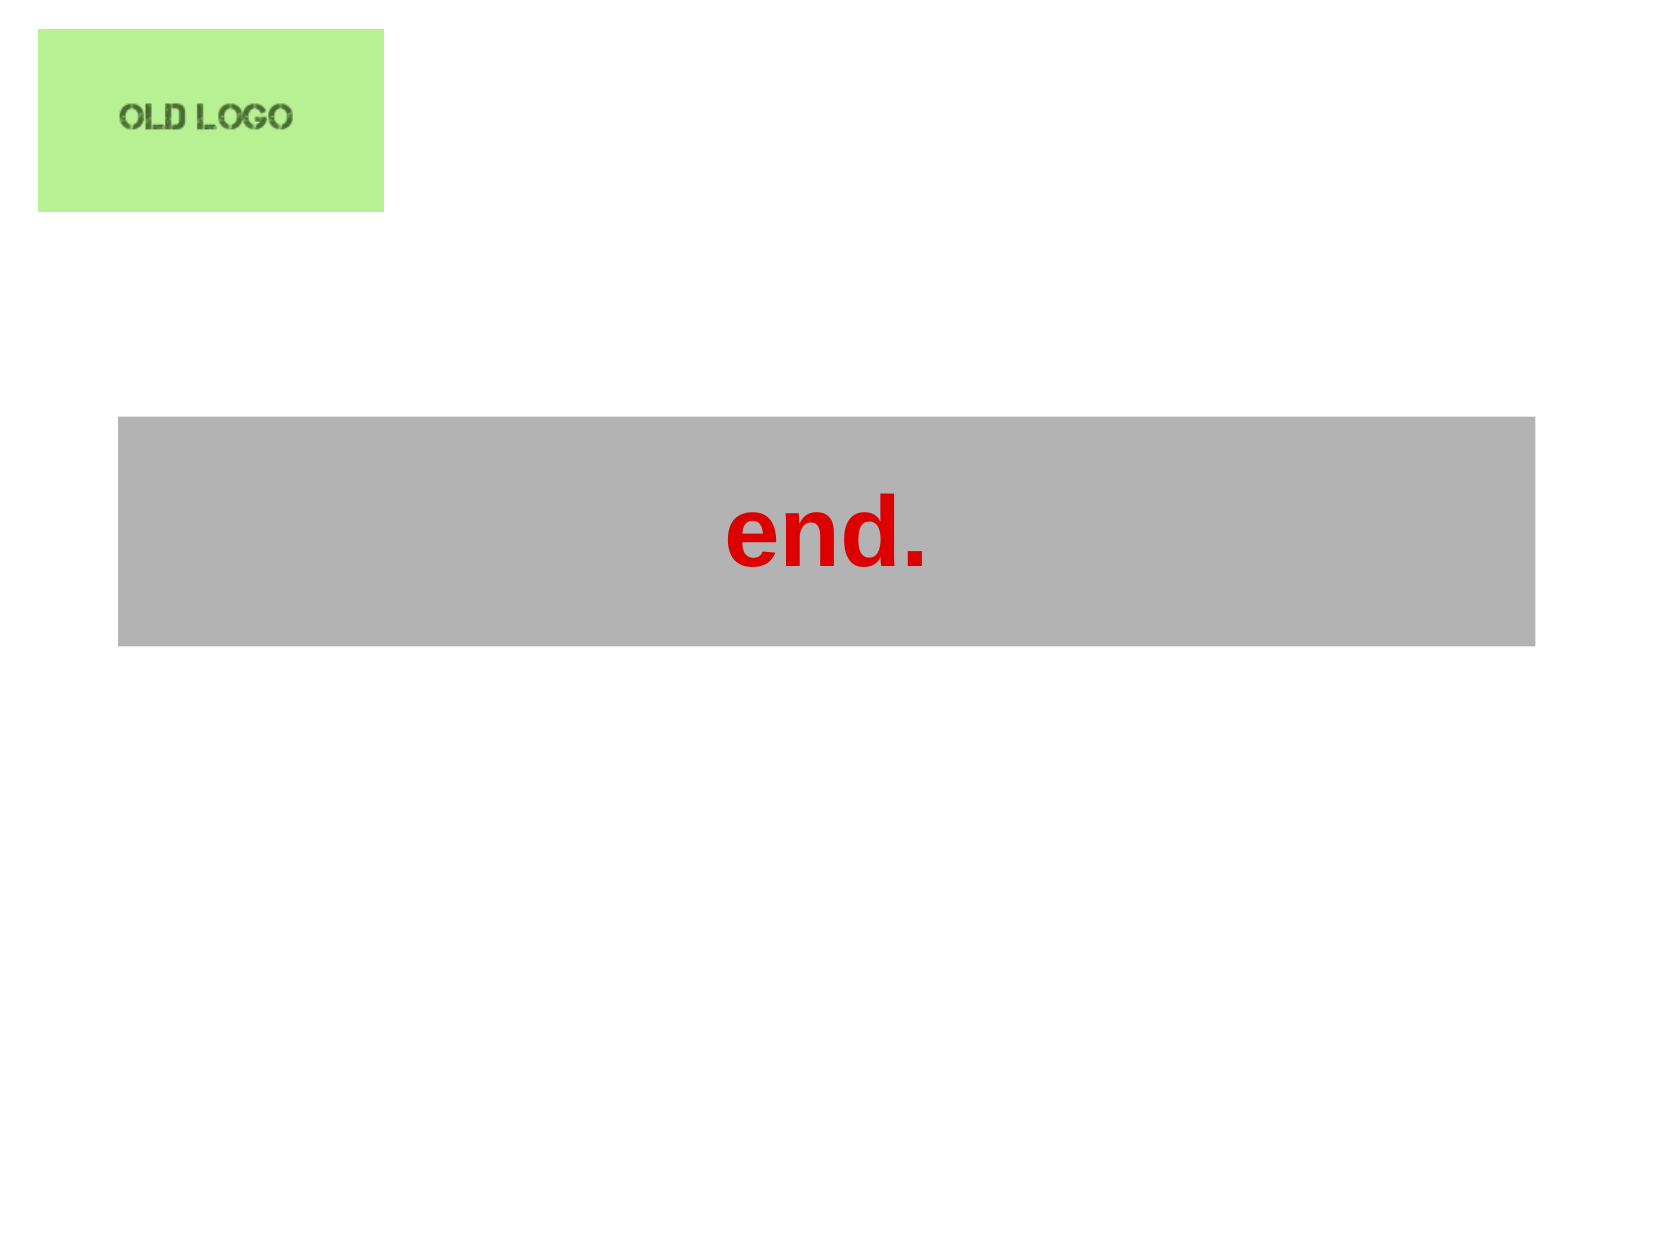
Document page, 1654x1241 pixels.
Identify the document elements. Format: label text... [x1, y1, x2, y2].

text_box end. [118, 416, 1536, 647]
picture [38, 29, 384, 212]
